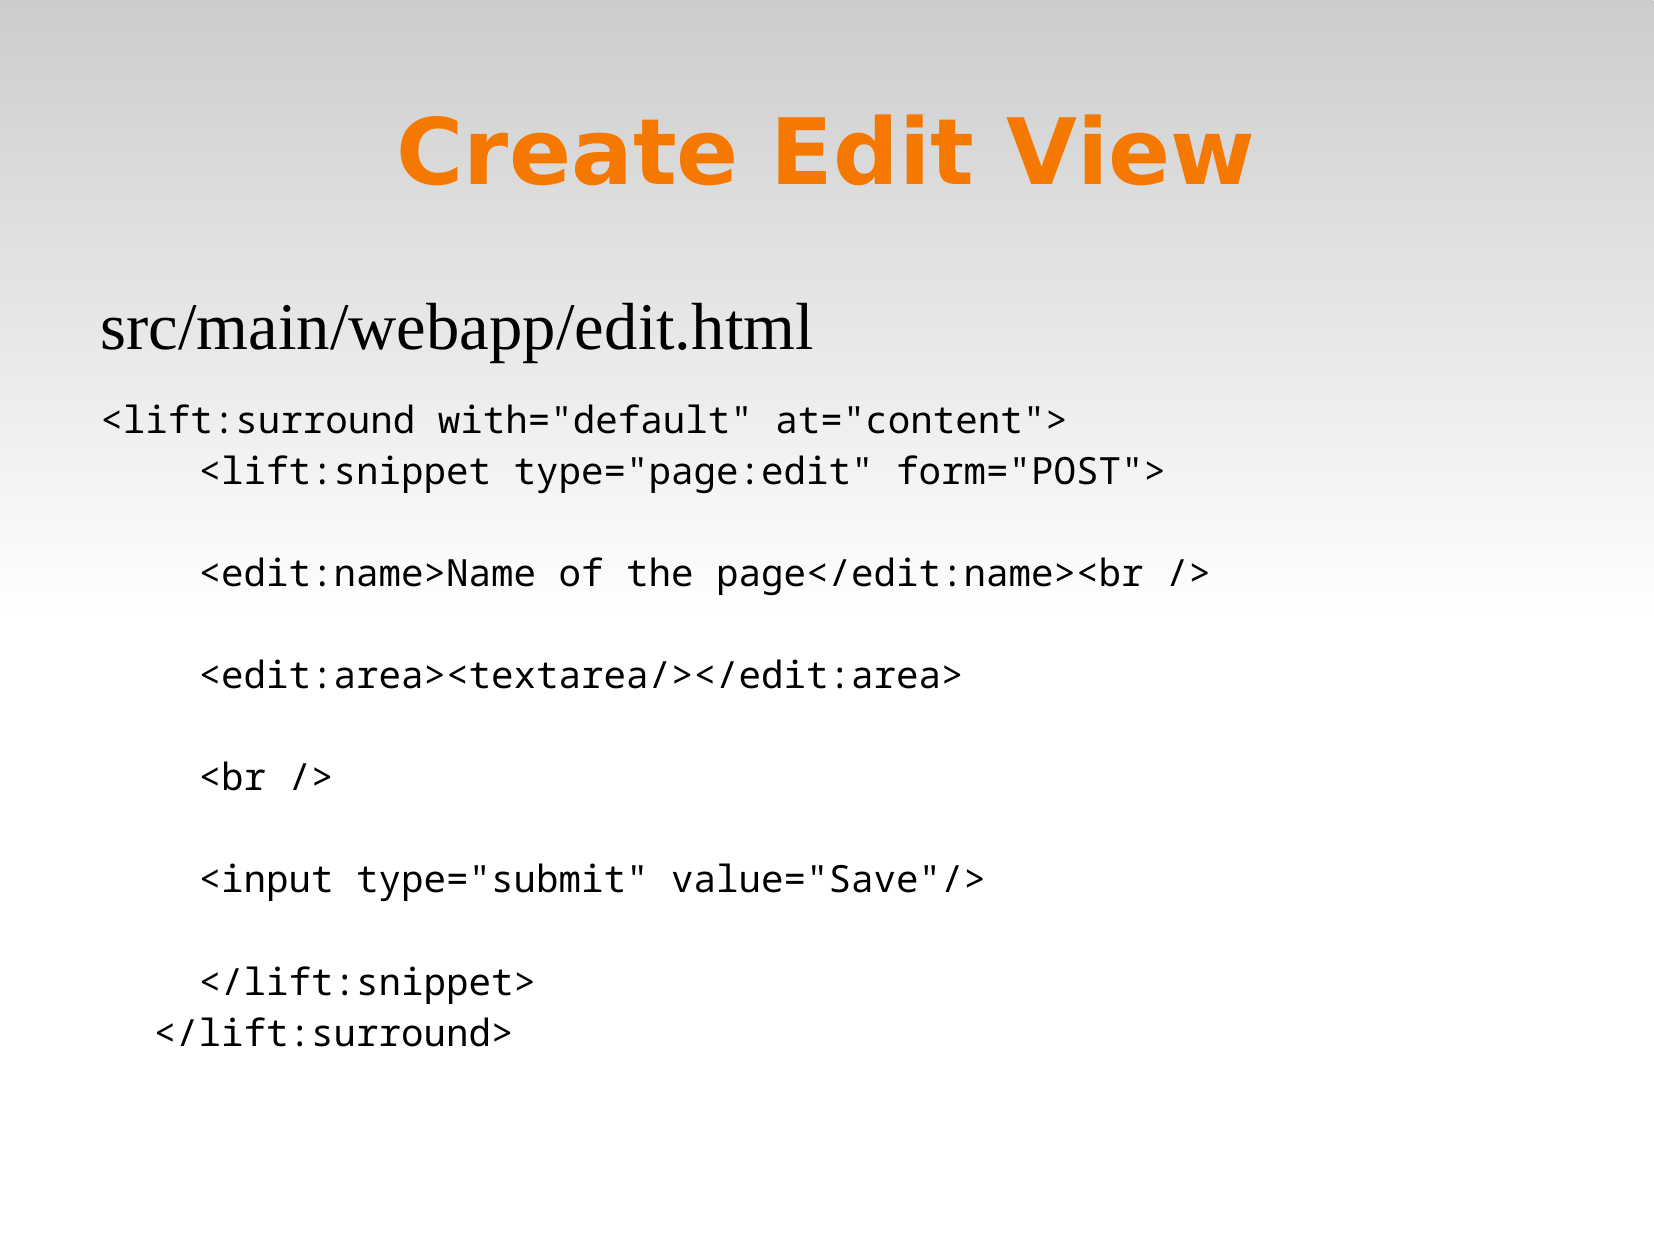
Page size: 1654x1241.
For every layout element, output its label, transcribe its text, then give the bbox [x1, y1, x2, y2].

title Create Edit View [82, 56, 1571, 250]
list src/main/webapp/edit.html <lift:surround with="default" at="content"> <lift:snippet type="page:edit" form="POST"> <edit:name>Name of the page</edit:name><br /> <edit:area><textarea/></edit:area> <br /> <input type="submit" value="Save"/> </lift:snippet> </lift:surround> [82, 290, 1571, 1094]
